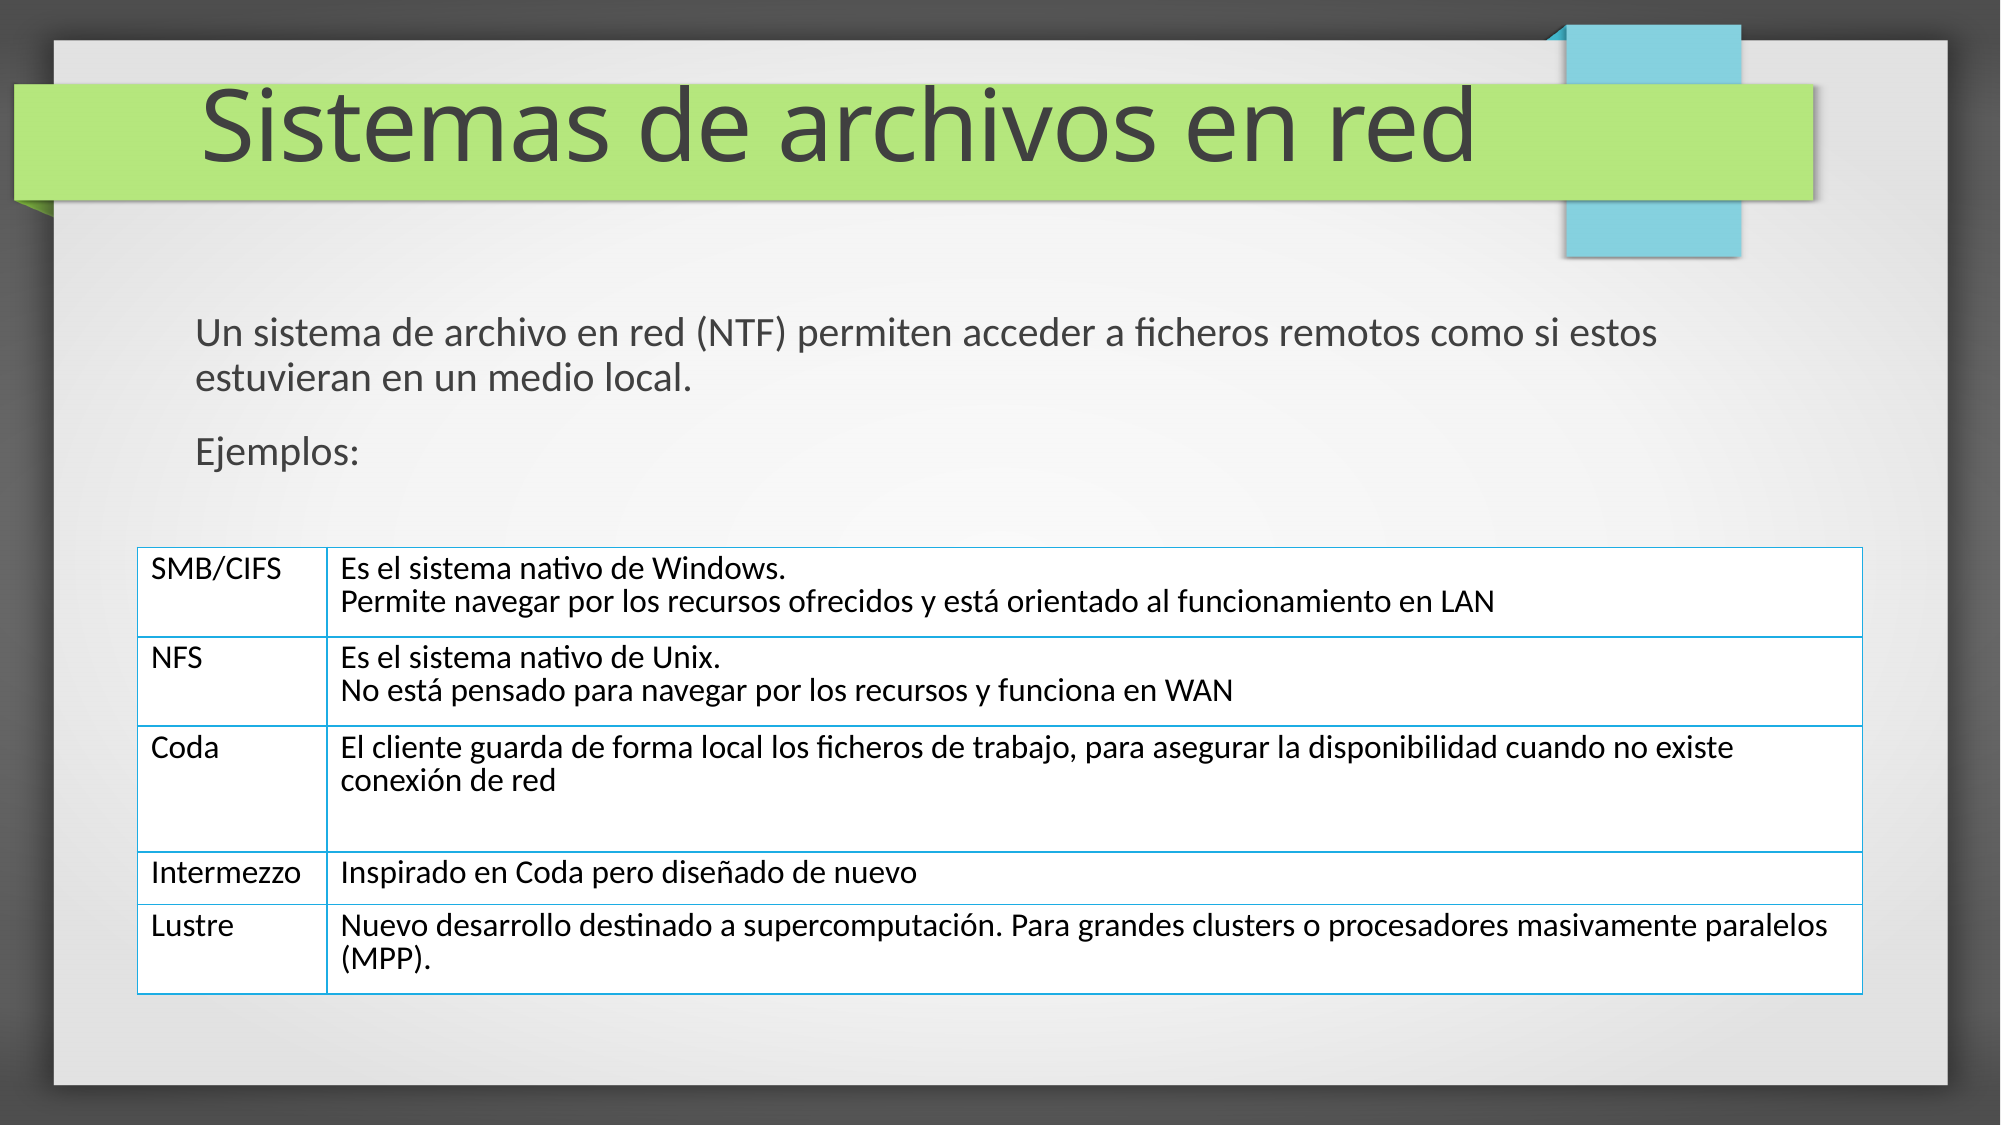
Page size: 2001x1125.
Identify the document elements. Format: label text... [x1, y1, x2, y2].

table_cell Intermezzo [138, 853, 326, 904]
table_cell Inspirado en Coda pero diseñado de nuevo [328, 853, 1862, 904]
table_cell El cliente guarda de forma local los ficheros de trabajo, para asegurar la disponibilidad cuando no existe conexión de red [328, 727, 1862, 851]
table_cell Nuevo desarrollo destinado a supercomputación. Para grandes clusters o procesadores masivamente paralelos (MPP). [328, 905, 1862, 993]
list Un sistema de archivo en red (NTF) permiten acceder a ficheros remotos como si estos estuvieran en un medio local. Ejemplos: [180, 302, 1830, 547]
picture [0, 0, 2001, 1125]
title Sistemas de archivos en red [15, 0, 1666, 189]
table_cell NFS [138, 638, 326, 725]
table_cell Es el sistema nativo de Unix. No está pensado para navegar por los recursos y funciona en WAN [328, 638, 1862, 725]
table_cell Lustre [138, 905, 326, 993]
table_cell Coda [138, 727, 326, 851]
table_header SMB/CIFS [138, 548, 326, 636]
table_header Es el sistema nativo de Windows. Permite navegar por los recursos ofrecidos y está orientado al funcionamiento en LAN [328, 548, 1862, 636]
